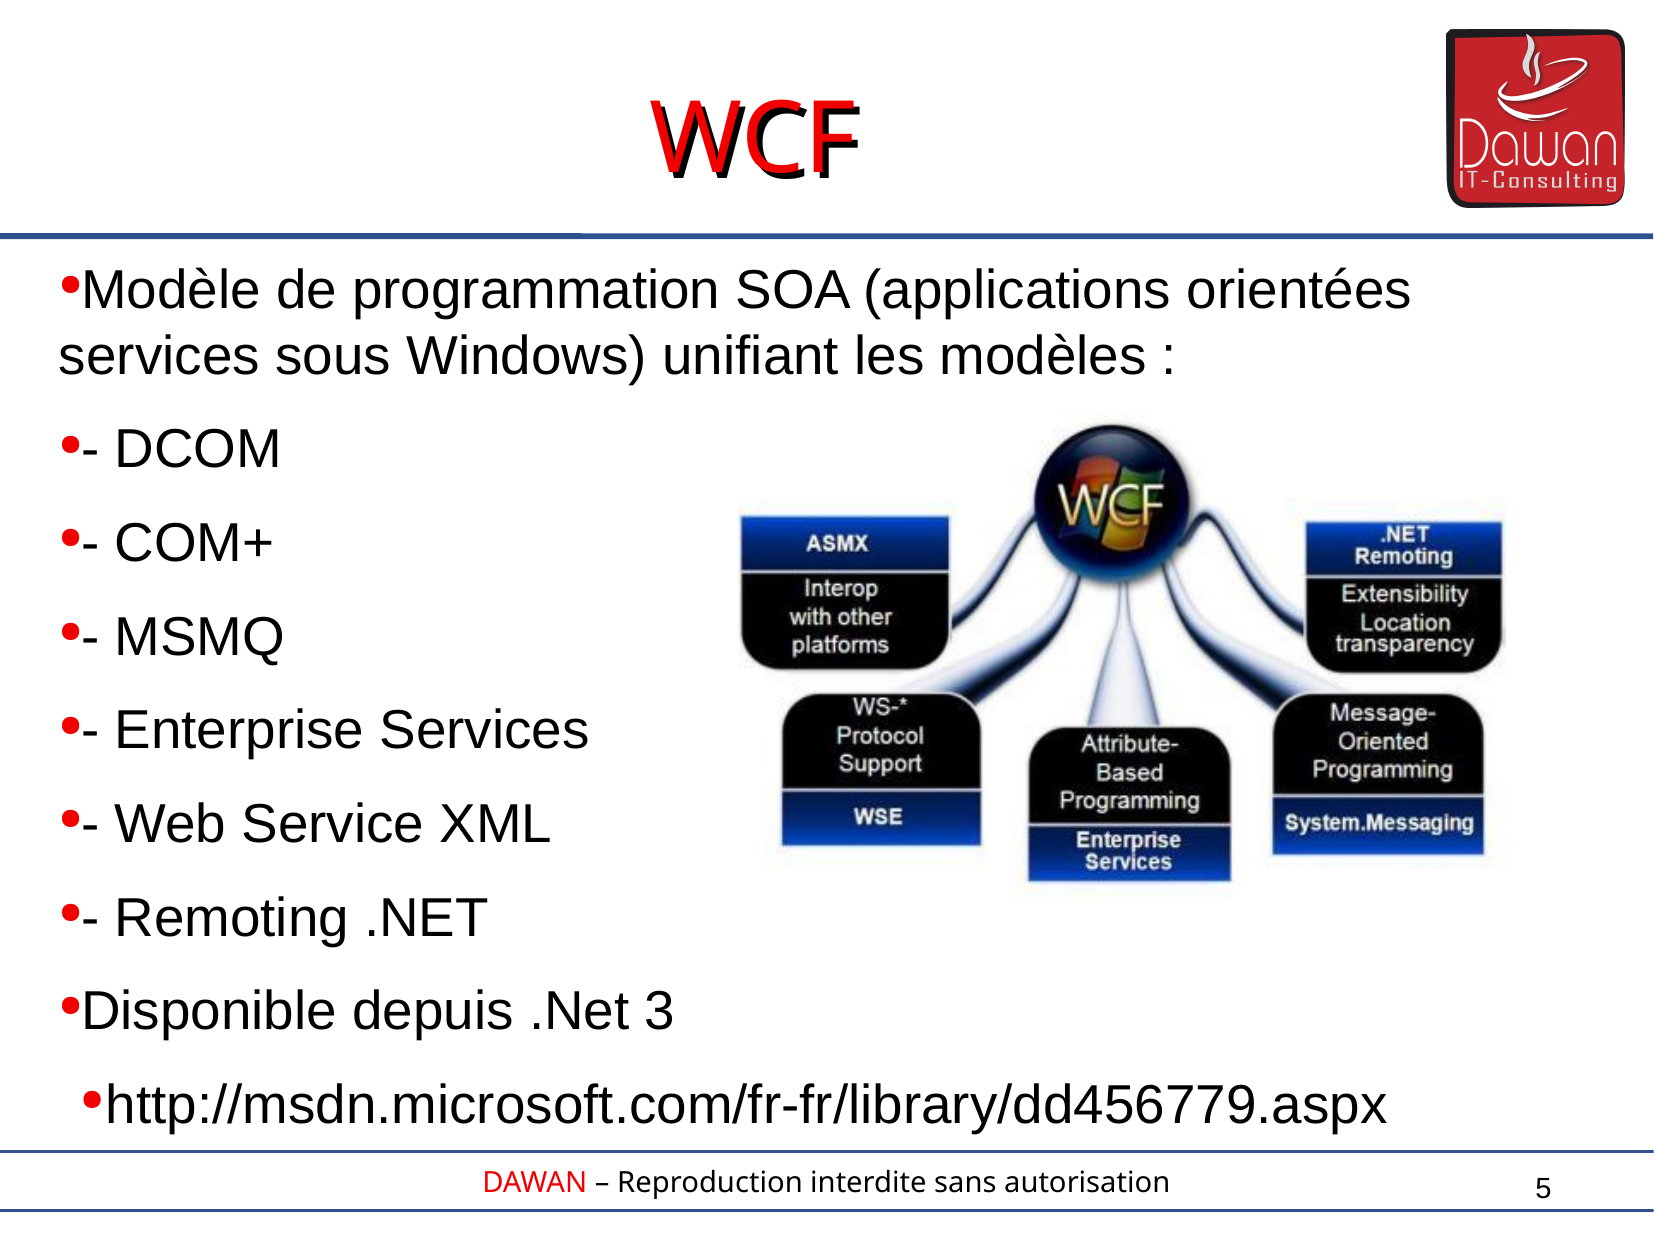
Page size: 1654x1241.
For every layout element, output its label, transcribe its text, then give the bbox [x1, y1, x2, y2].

text_box [1535, 1169, 1595, 1234]
title WCF [59, 29, 1447, 237]
list Modèle de programmation SOA (applications orientées services sous Windows) unifiant les modèles : - DCOM - COM+ - MSMQ - Enterprise Services - Web Service XML - Remoting .NET Disponible depuis .Net 3 http://msdn.microsoft.com/fr-fr/library/dd456779.aspx [59, 253, 1595, 1142]
picture [738, 413, 1506, 901]
